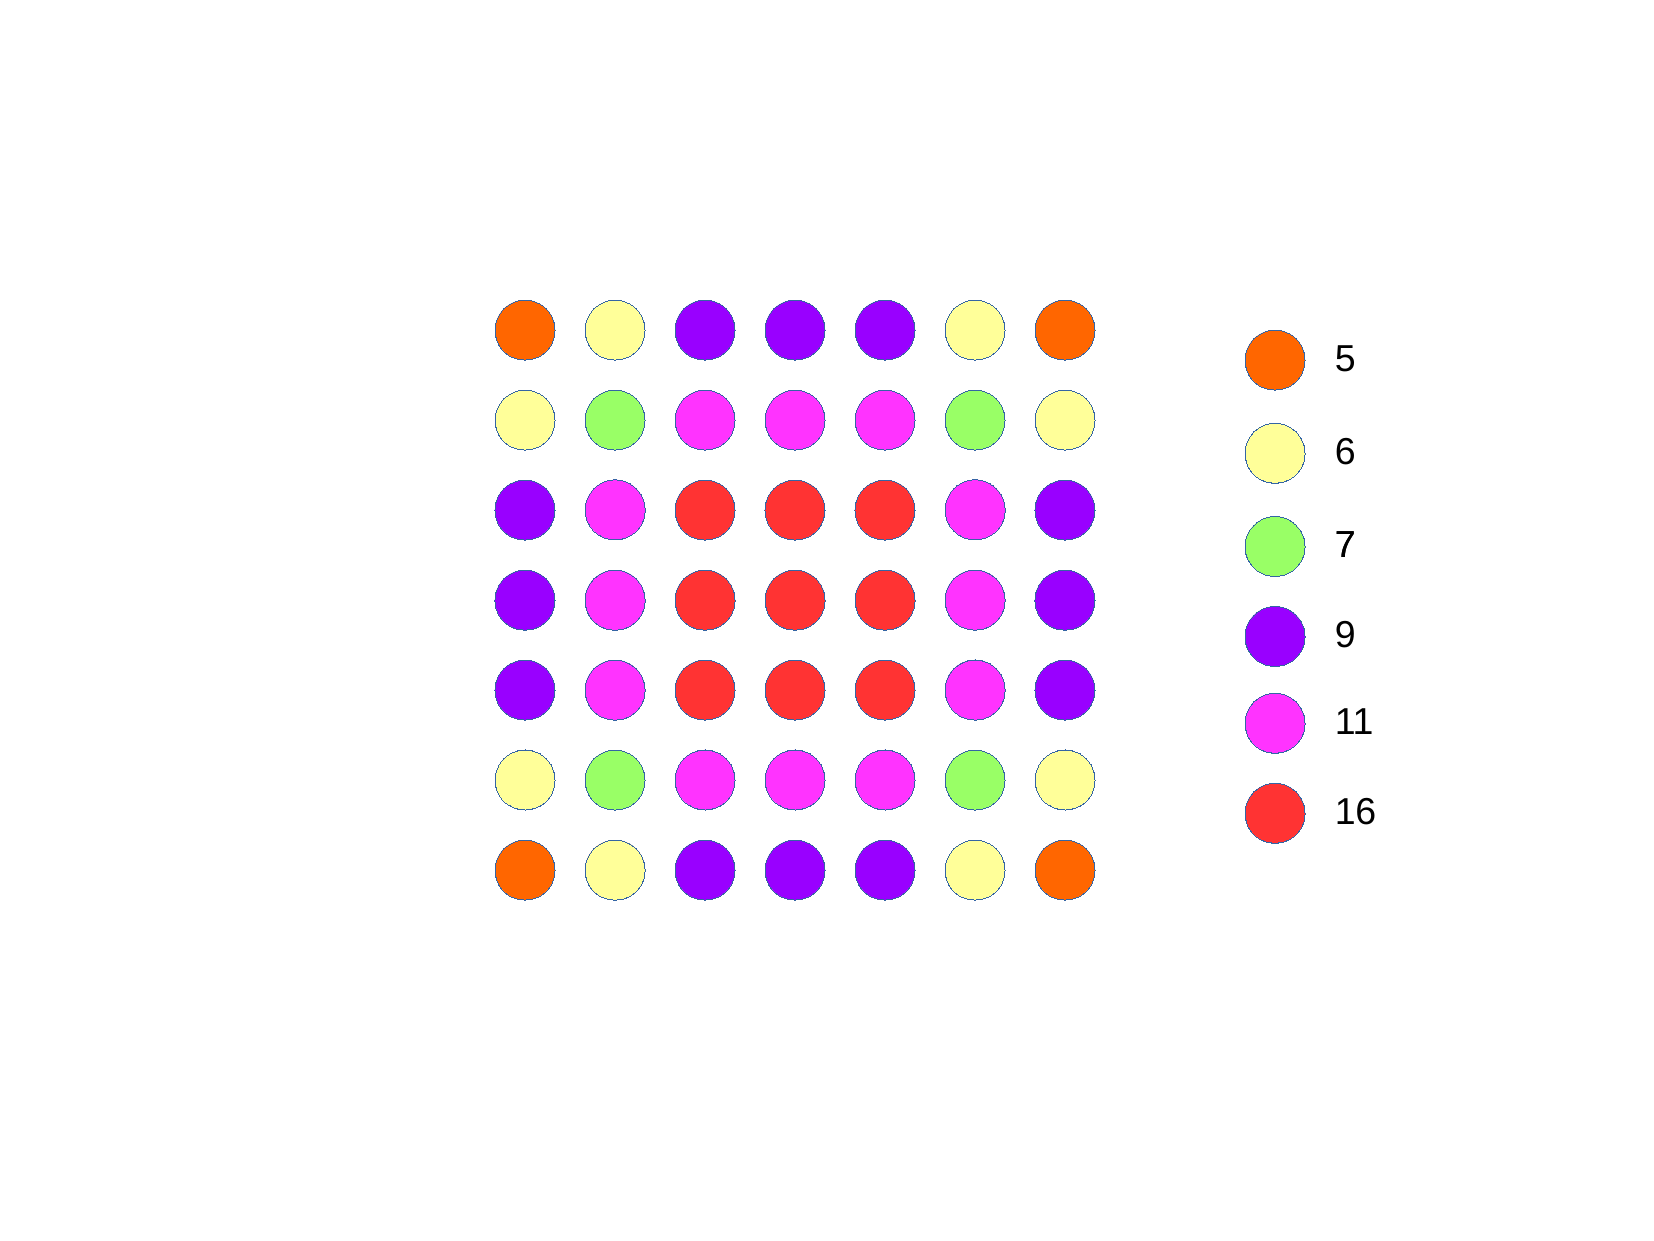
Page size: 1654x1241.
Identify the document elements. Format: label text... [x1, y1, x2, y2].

text_box [675, 390, 736, 451]
text_box [945, 750, 1006, 811]
text_box [675, 300, 736, 361]
text_box [585, 840, 646, 901]
text_box [855, 570, 916, 631]
text_box 7 [1320, 516, 1411, 574]
text_box [1035, 749, 1096, 811]
text_box [1245, 693, 1306, 754]
text_box 5 [1320, 330, 1411, 387]
text_box [945, 570, 1006, 631]
text_box [1245, 423, 1306, 484]
text_box [495, 300, 556, 361]
text_box [855, 840, 916, 901]
text_box [765, 840, 826, 901]
text_box [945, 300, 1006, 361]
text_box [494, 660, 556, 721]
text_box [765, 660, 826, 721]
text_box [765, 300, 826, 361]
text_box [854, 480, 916, 541]
text_box [495, 749, 556, 811]
text_box [1035, 390, 1096, 451]
text_box [1035, 840, 1096, 901]
text_box [585, 479, 646, 540]
text_box 9 [1320, 606, 1411, 664]
text_box [945, 390, 1006, 451]
text_box [675, 840, 736, 901]
text_box 16 [1320, 783, 1411, 841]
text_box [675, 570, 736, 631]
text_box [765, 390, 826, 451]
text_box [855, 300, 916, 361]
text_box [585, 750, 646, 811]
text_box [945, 659, 1006, 721]
text_box [1035, 300, 1096, 361]
text_box [585, 300, 646, 361]
text_box [1034, 570, 1096, 631]
text_box [585, 390, 646, 451]
text_box [495, 390, 556, 451]
text_box [494, 570, 556, 631]
text_box [1245, 330, 1306, 391]
text_box [945, 479, 1006, 540]
text_box 11 [1320, 693, 1411, 751]
text_box [765, 749, 826, 811]
text_box [675, 749, 736, 811]
text_box [675, 480, 736, 541]
text_box [764, 480, 826, 541]
text_box [855, 660, 916, 721]
text_box 6 [1320, 423, 1411, 481]
text_box [1034, 480, 1096, 541]
text_box [585, 570, 646, 631]
text_box [1245, 606, 1306, 667]
text_box [1245, 783, 1306, 844]
text_box [945, 840, 1006, 901]
text_box [495, 840, 556, 901]
text_box [765, 570, 826, 631]
text_box [675, 660, 736, 721]
text_box [855, 390, 916, 451]
text_box [1245, 516, 1306, 577]
text_box [855, 749, 916, 811]
text_box [1034, 660, 1096, 721]
text_box [494, 480, 556, 541]
text_box [585, 660, 646, 721]
